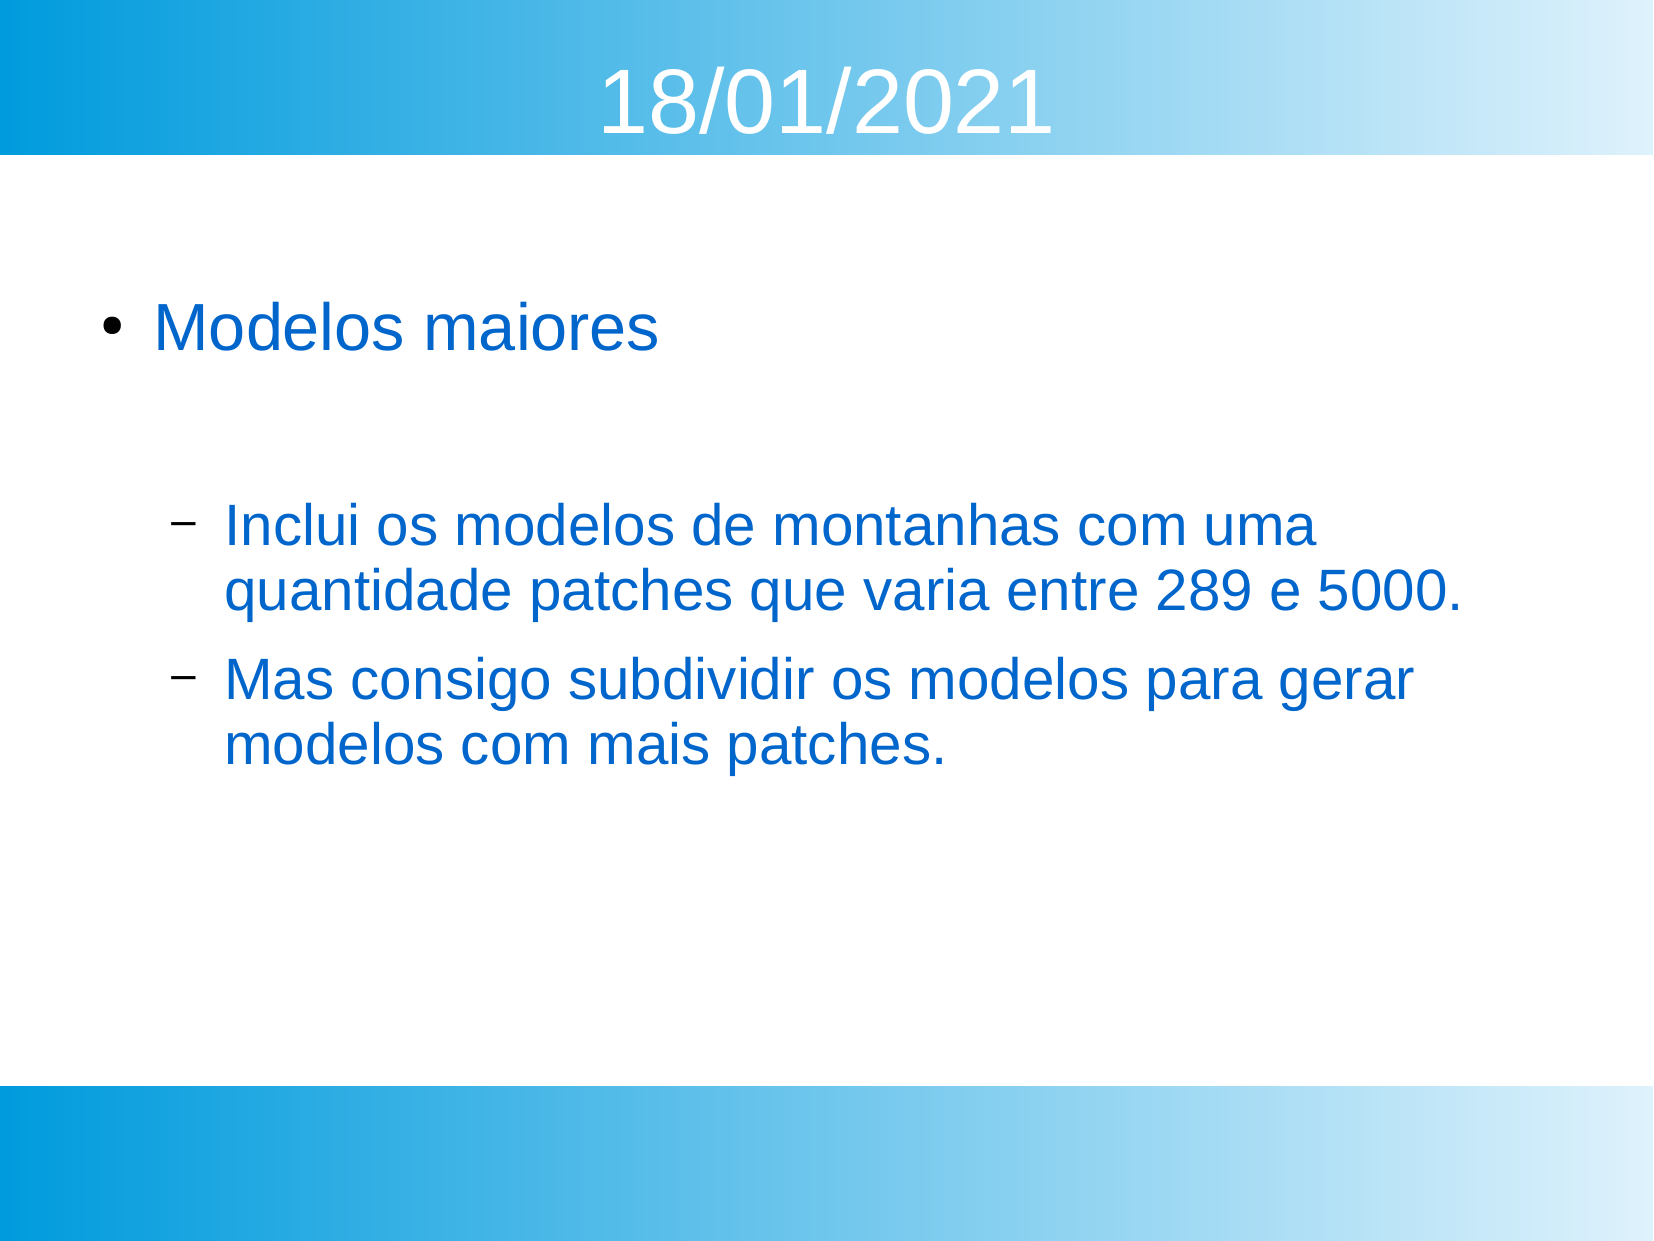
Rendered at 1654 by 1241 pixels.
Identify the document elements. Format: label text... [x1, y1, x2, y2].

title 18/01/2021 [82, 49, 1571, 155]
list Modelos maiores Inclui os modelos de montanhas com uma quantidade patches que varia entre 289 e 5000. Mas consigo subdividir os modelos para gerar modelos com mais patches. [82, 290, 1571, 1010]
